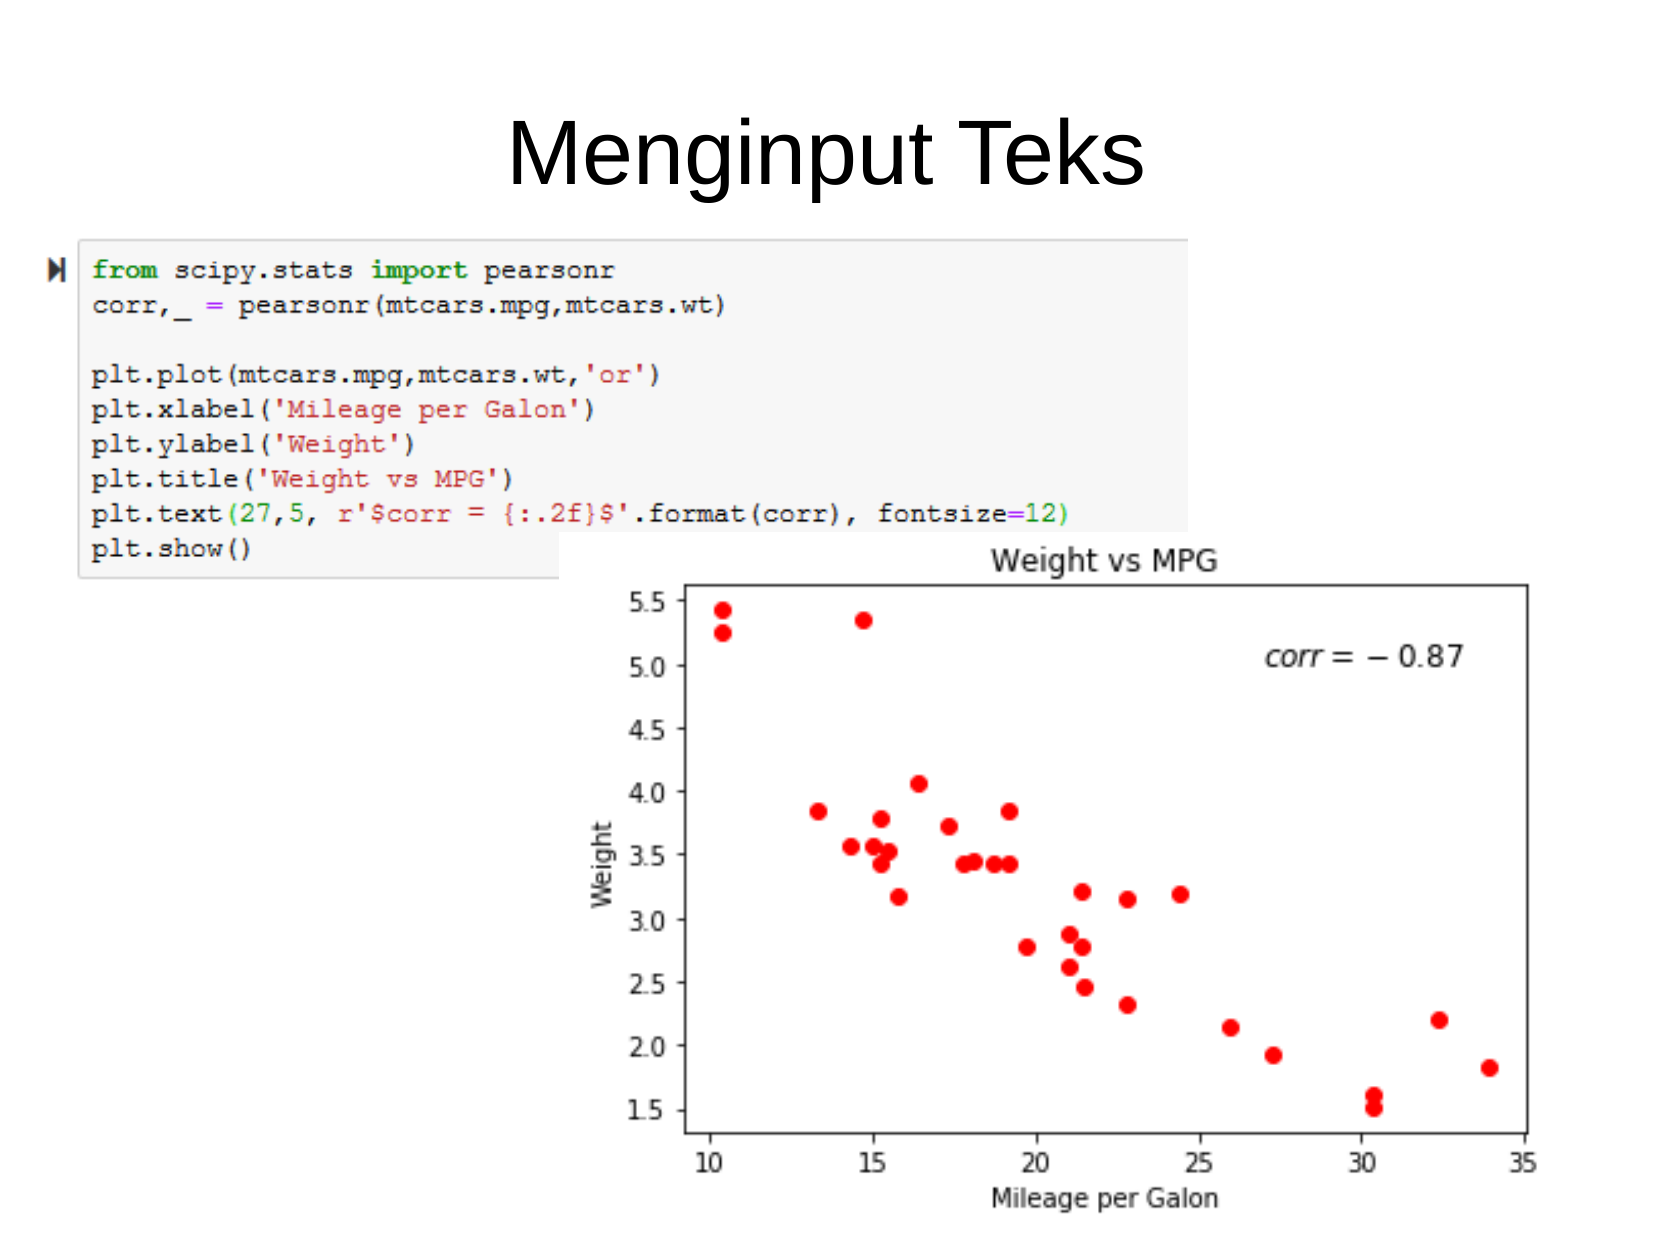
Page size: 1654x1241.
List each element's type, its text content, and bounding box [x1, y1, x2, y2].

title Menginput Teks [82, 49, 1571, 257]
picture [29, 217, 1625, 1241]
